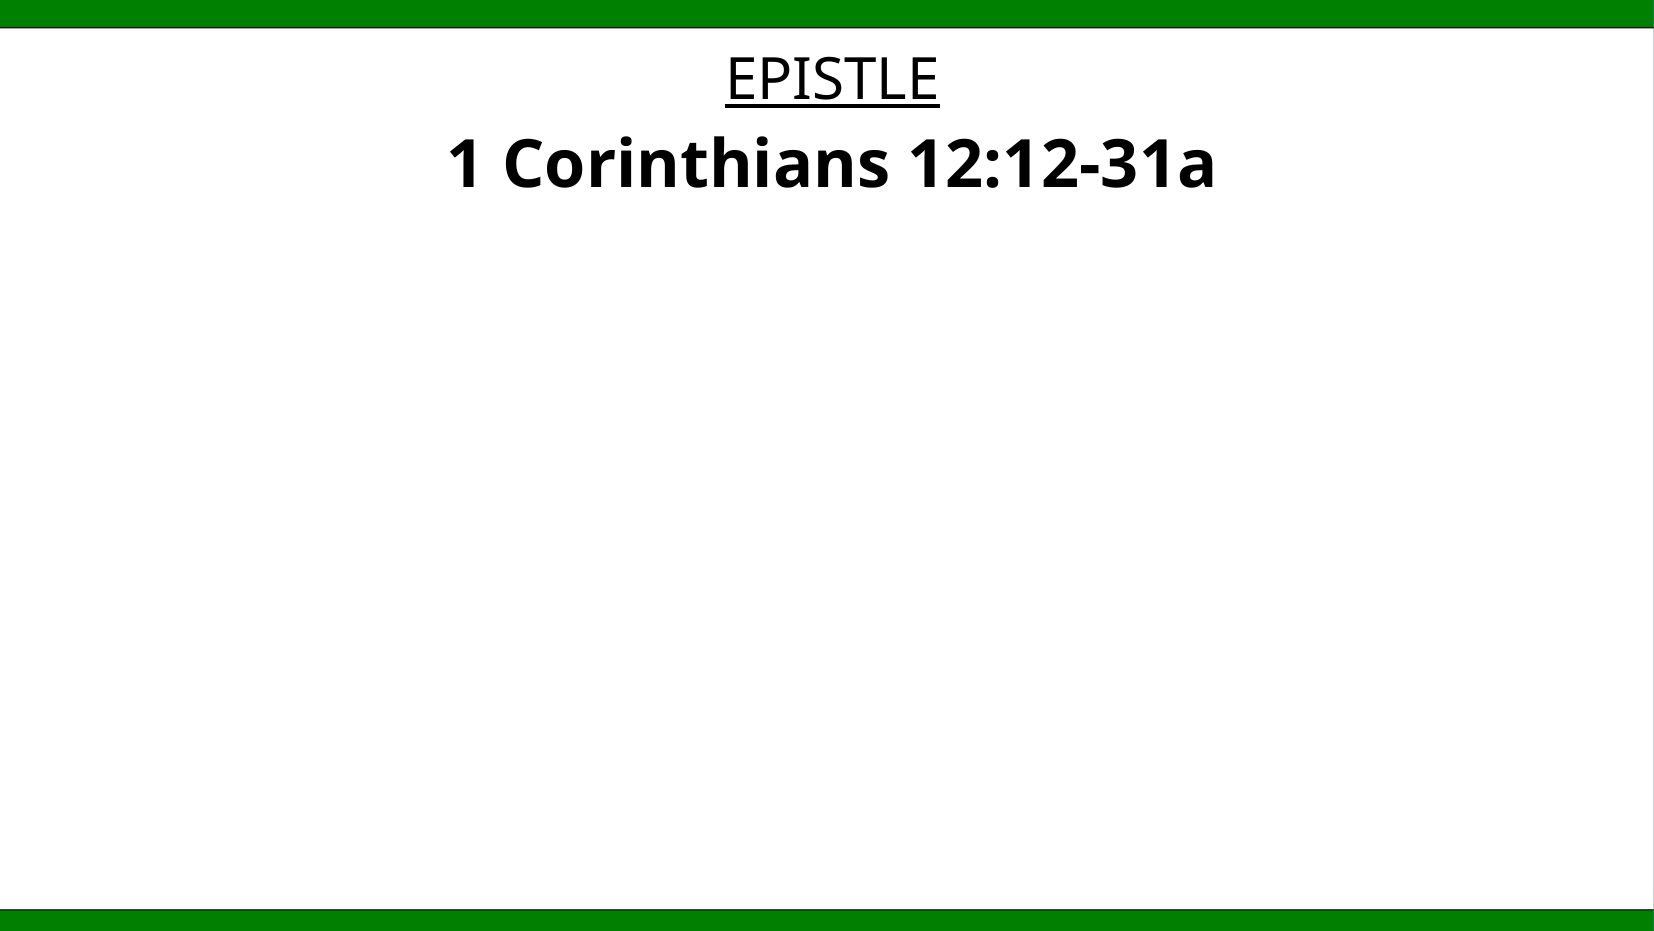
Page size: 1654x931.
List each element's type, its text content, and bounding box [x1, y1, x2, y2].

text_box EPISTLE 1 Corinthians 12:12-31a [105, 30, 1561, 211]
picture [0, 0, 1654, 931]
